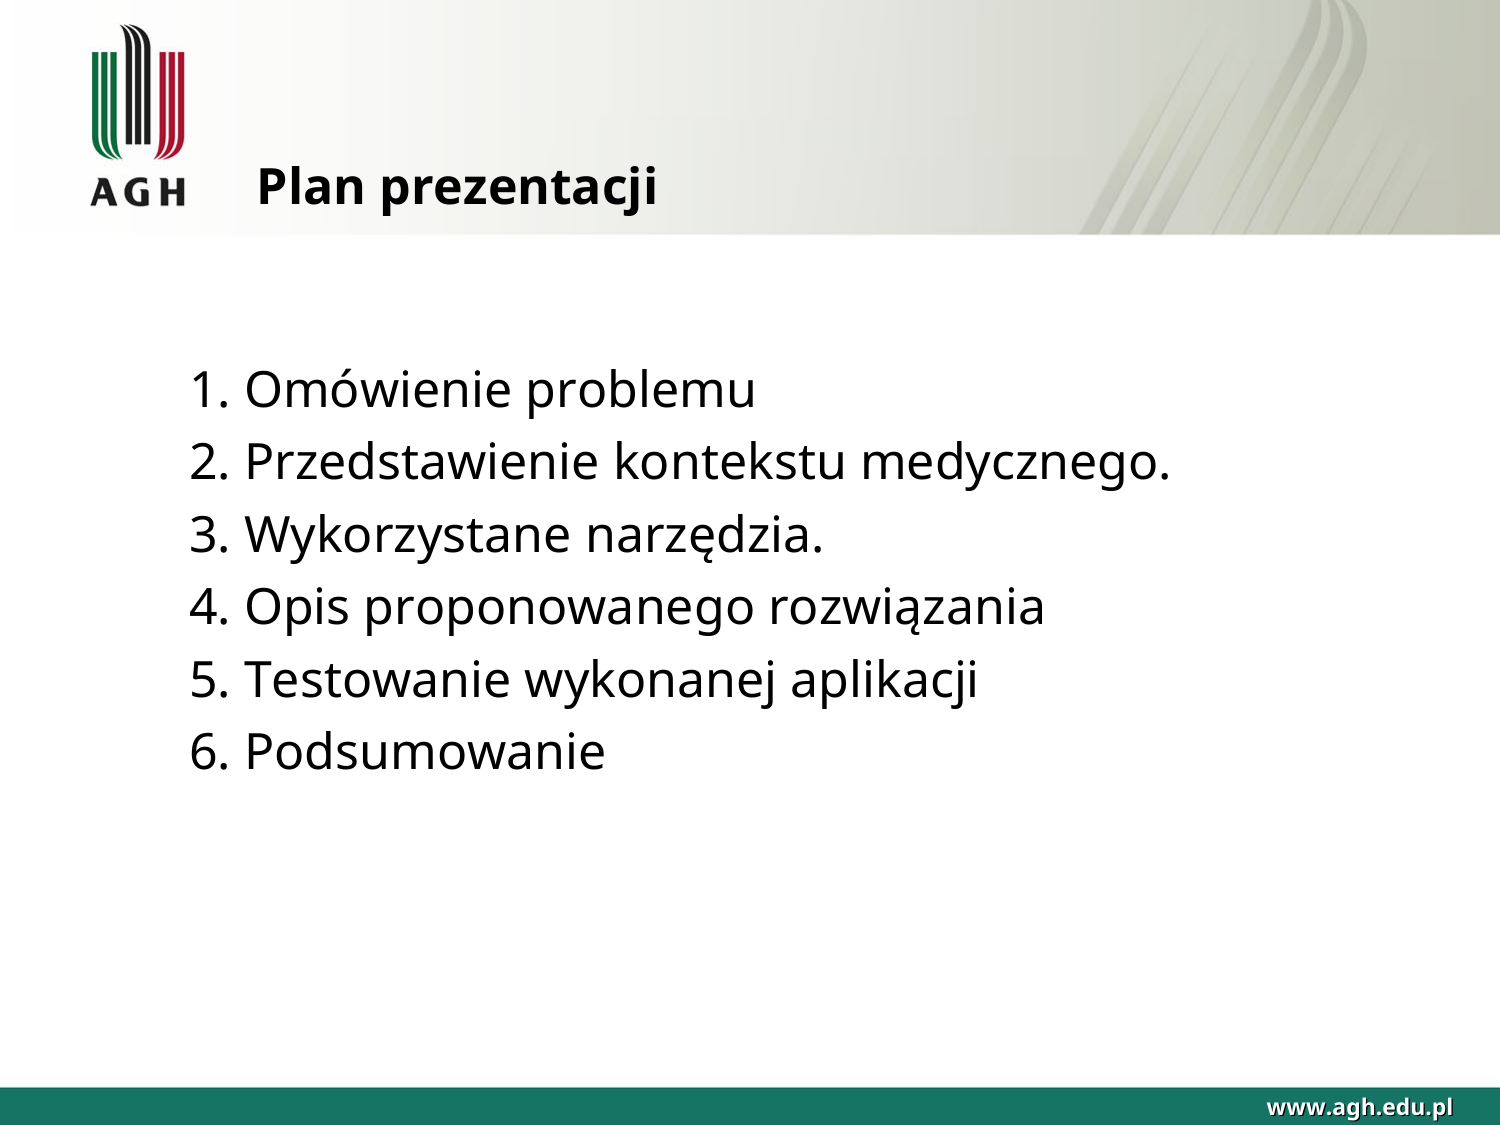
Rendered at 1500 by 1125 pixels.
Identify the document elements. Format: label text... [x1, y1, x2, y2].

list 1. Omówienie problemu 2. Przedstawienie kontekstu medycznego. 3. Wykorzystane narzędzia. 4. Opis proponowanego rozwiązania 5. Testowanie wykonanej aplikacji 6. Podsumowanie [118, 349, 1301, 863]
picture [0, 0, 1500, 1125]
text_box www.agh.edu.pl [1251, 1084, 1500, 1125]
title Plan prezentacji [242, 137, 1436, 233]
